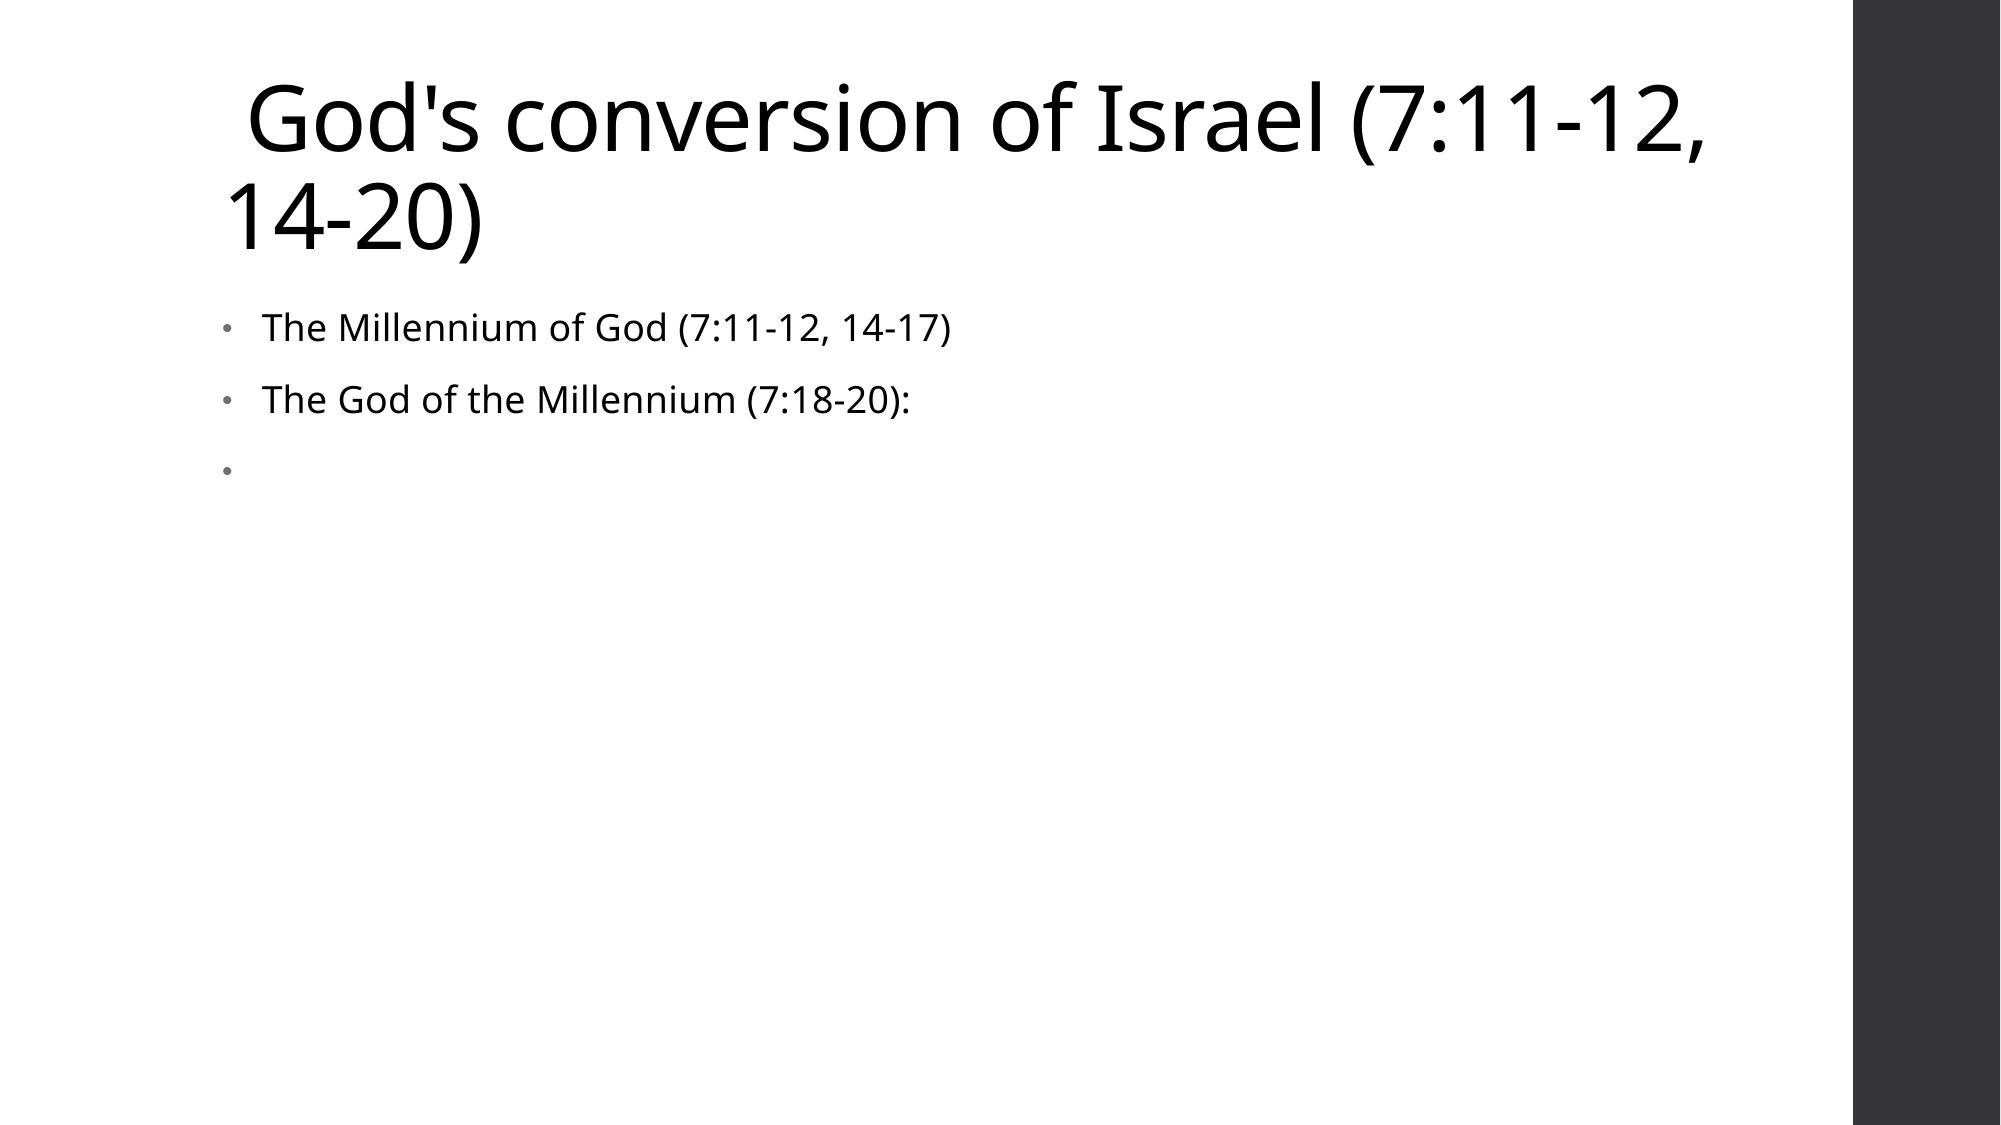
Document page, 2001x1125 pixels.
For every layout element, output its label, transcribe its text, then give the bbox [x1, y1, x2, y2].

title God's conversion of Israel (7:11-12, 14-20) [206, 60, 1797, 278]
list The Millennium of God (7:11-12, 14-17) The God of the Millennium (7:18-20): [206, 299, 1617, 1014]
